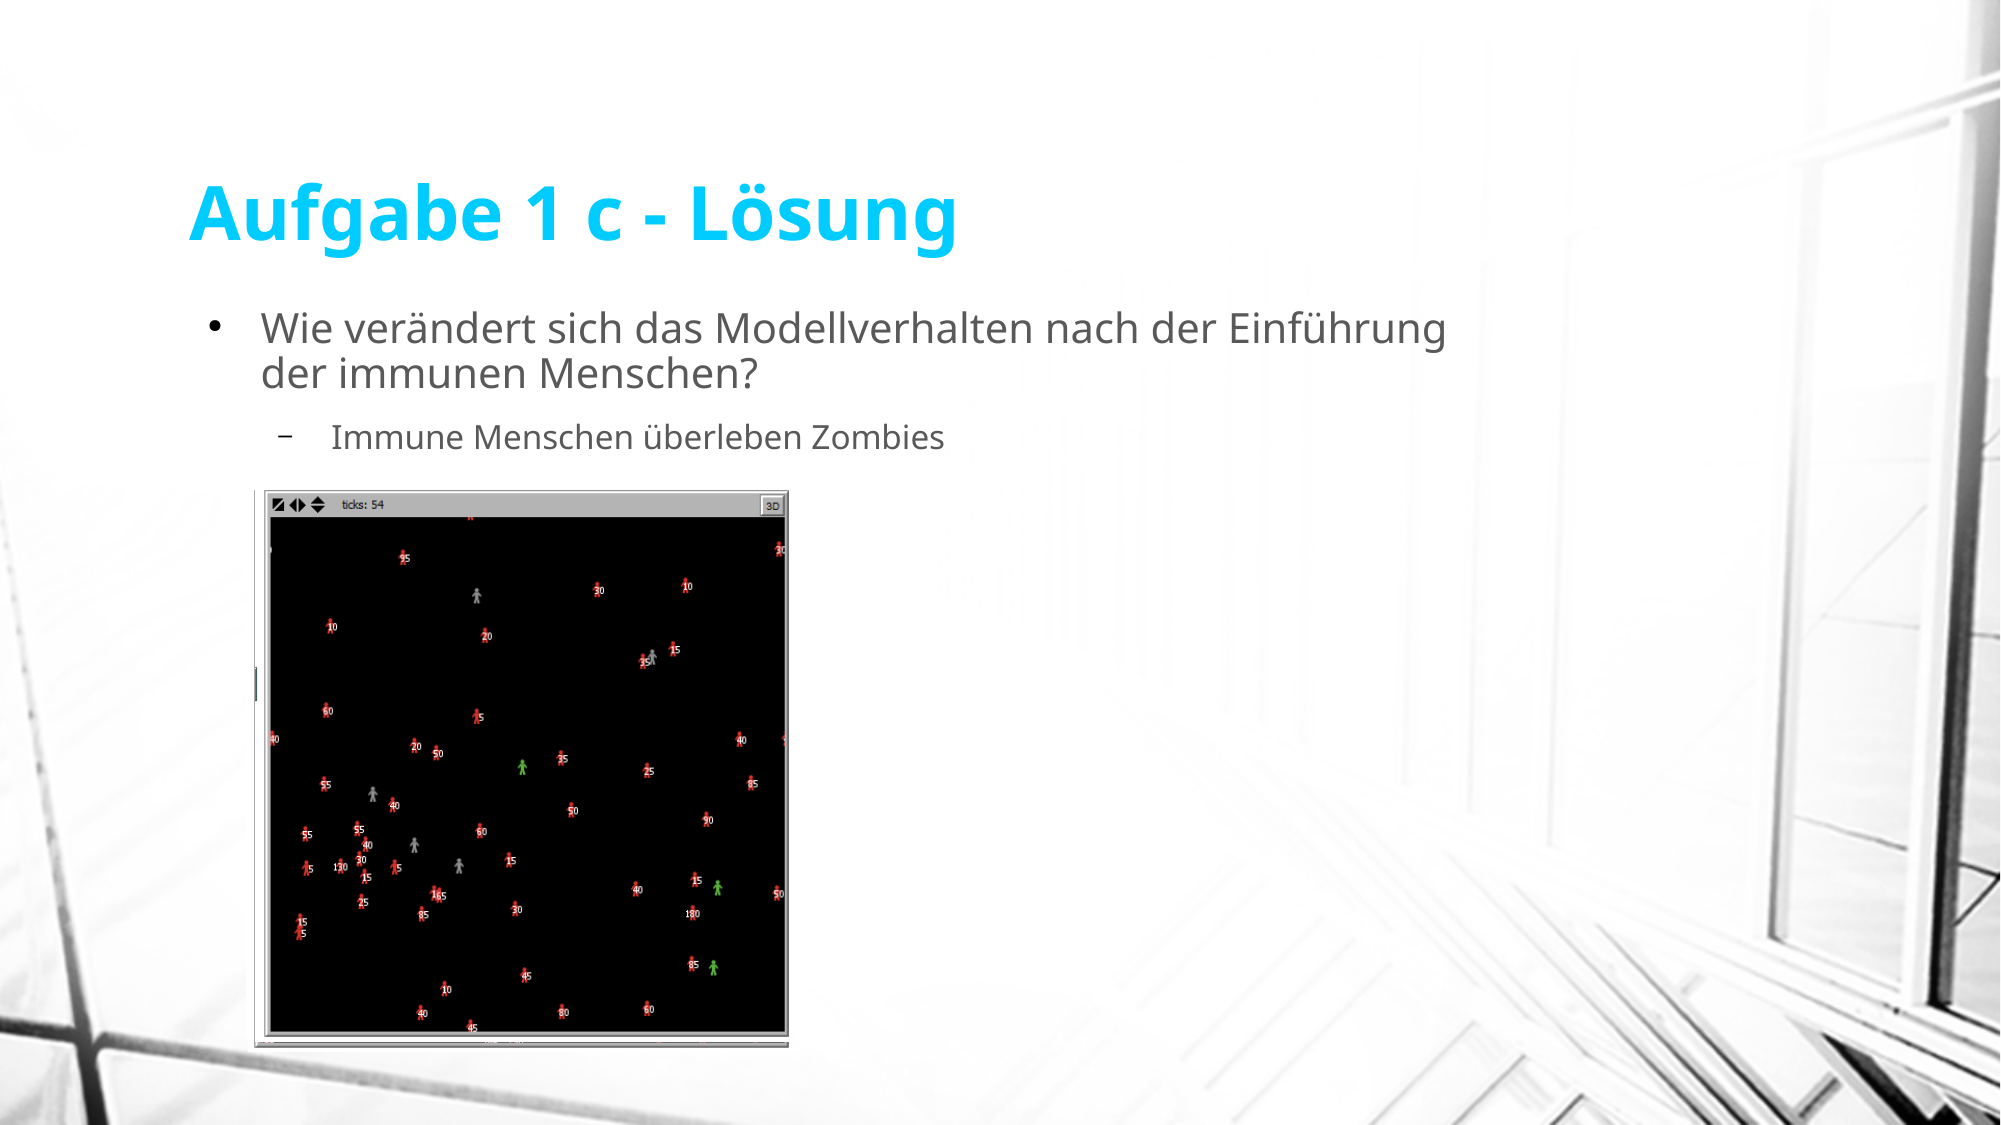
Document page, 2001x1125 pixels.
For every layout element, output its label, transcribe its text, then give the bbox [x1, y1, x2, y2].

title Aufgabe 1 c - Lösung [174, 87, 1831, 263]
list Wie verändert sich das Modellverhalten nach der Einführung der immunen Menschen? Immune Menschen überleben Zombies [174, 299, 1475, 584]
picture [0, 0, 2001, 1125]
